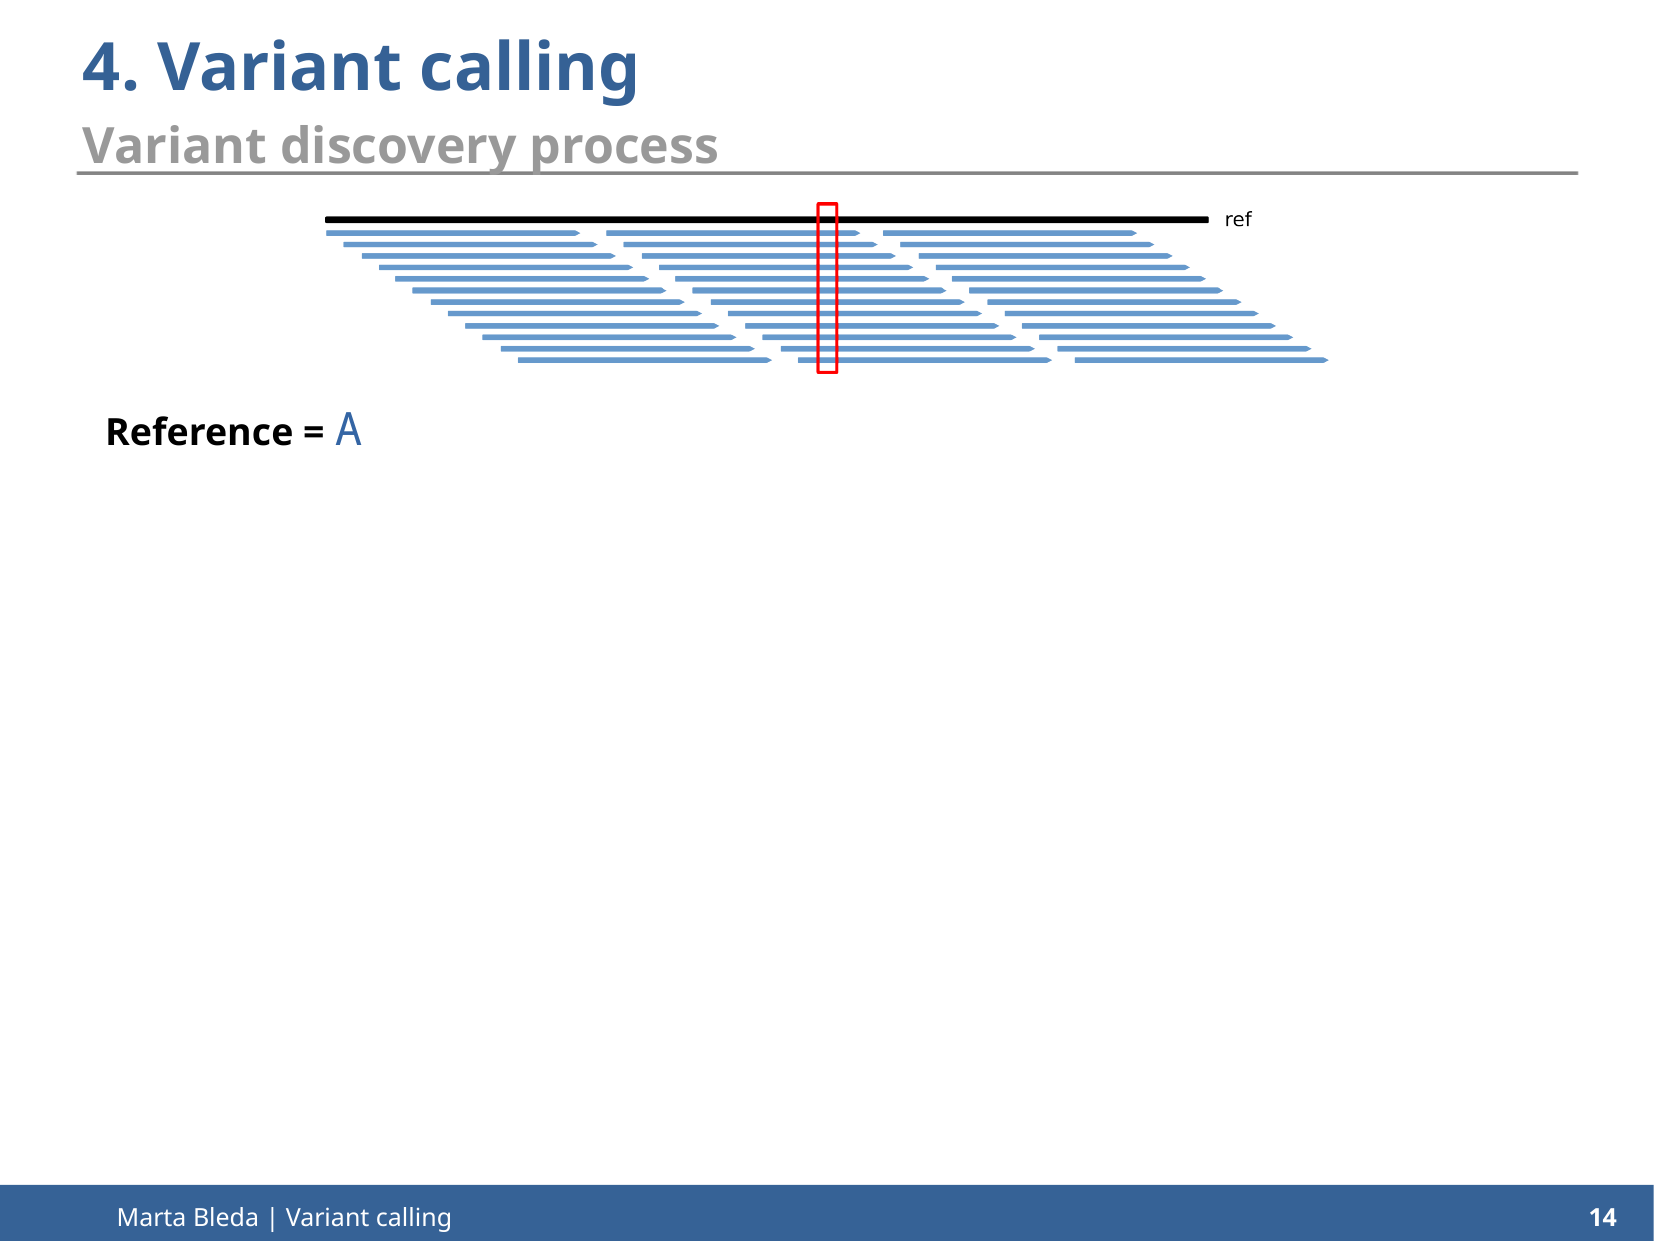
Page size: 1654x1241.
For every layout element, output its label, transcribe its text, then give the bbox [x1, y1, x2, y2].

picture [74, 170, 490, 175]
picture [325, 202, 1329, 374]
picture [497, 170, 533, 175]
list Reference = A [105, 396, 1572, 1139]
picture [540, 170, 1580, 175]
title 4. Variant calling Variant discovery process [82, 31, 1571, 166]
